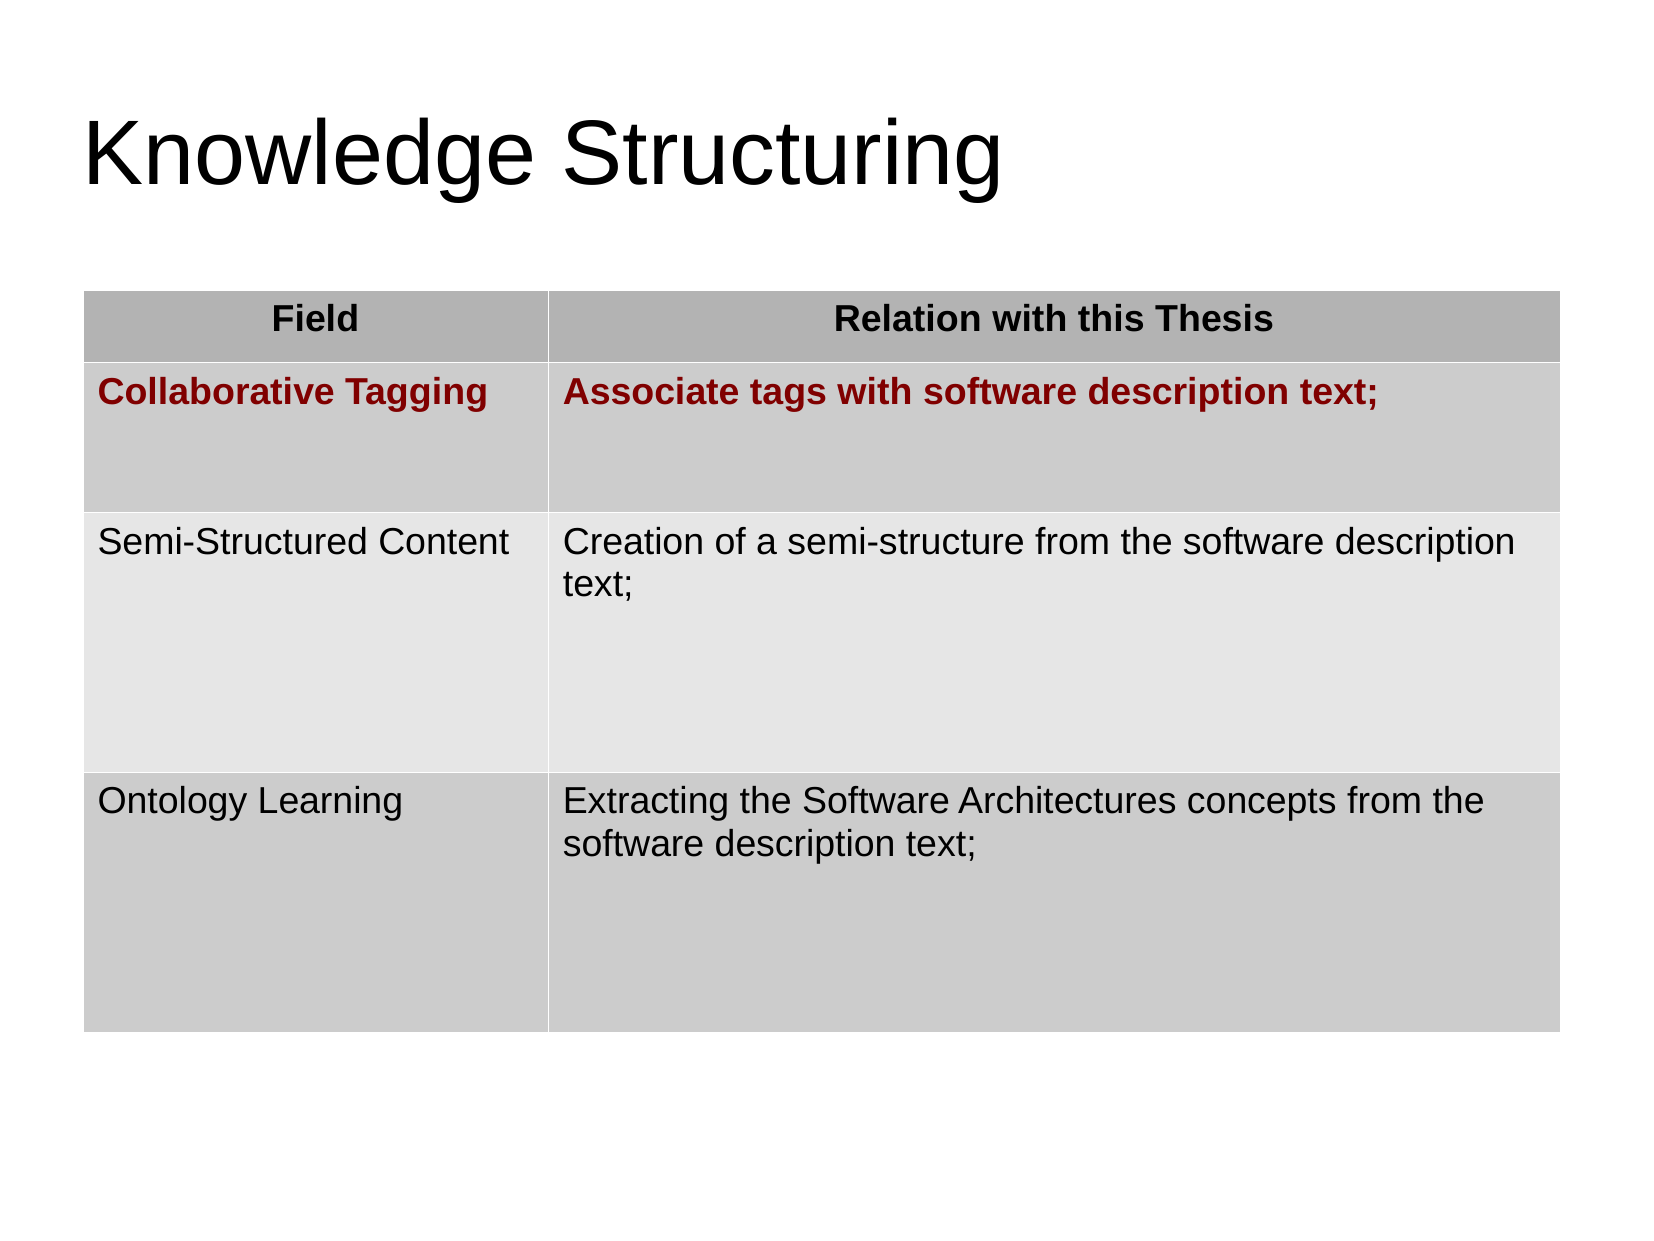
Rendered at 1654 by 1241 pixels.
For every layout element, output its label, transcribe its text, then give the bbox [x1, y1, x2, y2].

table_cell Ontology Learning [84, 773, 548, 1032]
table_cell Extracting the Software Architectures concepts from the software description text; [549, 773, 1560, 1032]
table_cell Collaborative Tagging [84, 363, 548, 512]
table_header Relation with this Thesis [549, 291, 1560, 362]
table_cell Creation of a semi-structure from the software description text; [549, 513, 1560, 772]
table_header Field [84, 291, 548, 362]
table_cell Semi-Structured Content [84, 513, 548, 772]
title Knowledge Structuring [82, 49, 1571, 257]
table_cell Associate tags with software description text; [549, 363, 1560, 512]
